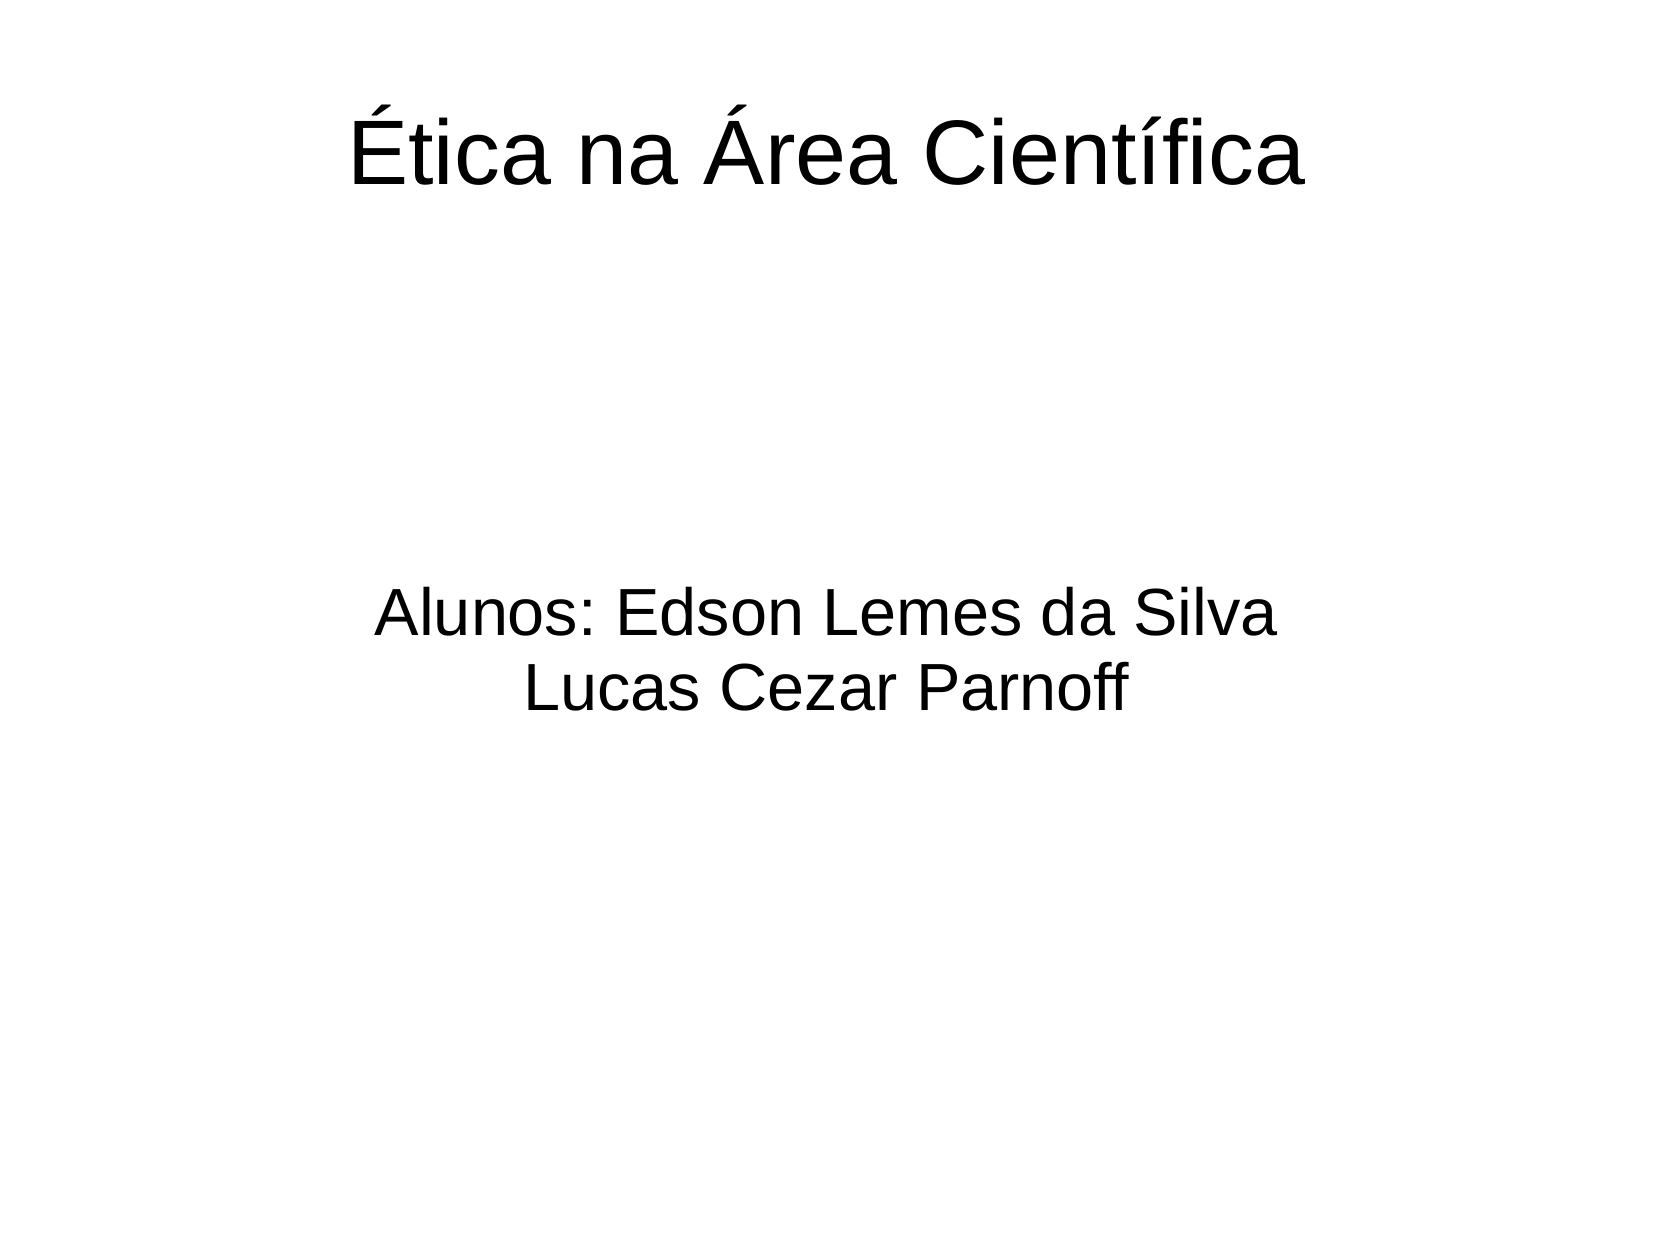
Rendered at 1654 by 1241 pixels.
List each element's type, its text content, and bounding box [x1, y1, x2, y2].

subtitle Alunos: Edson Lemes da Silva Lucas Cezar Parnoff [82, 290, 1571, 1010]
title Ética na Área Científica [82, 49, 1571, 257]
